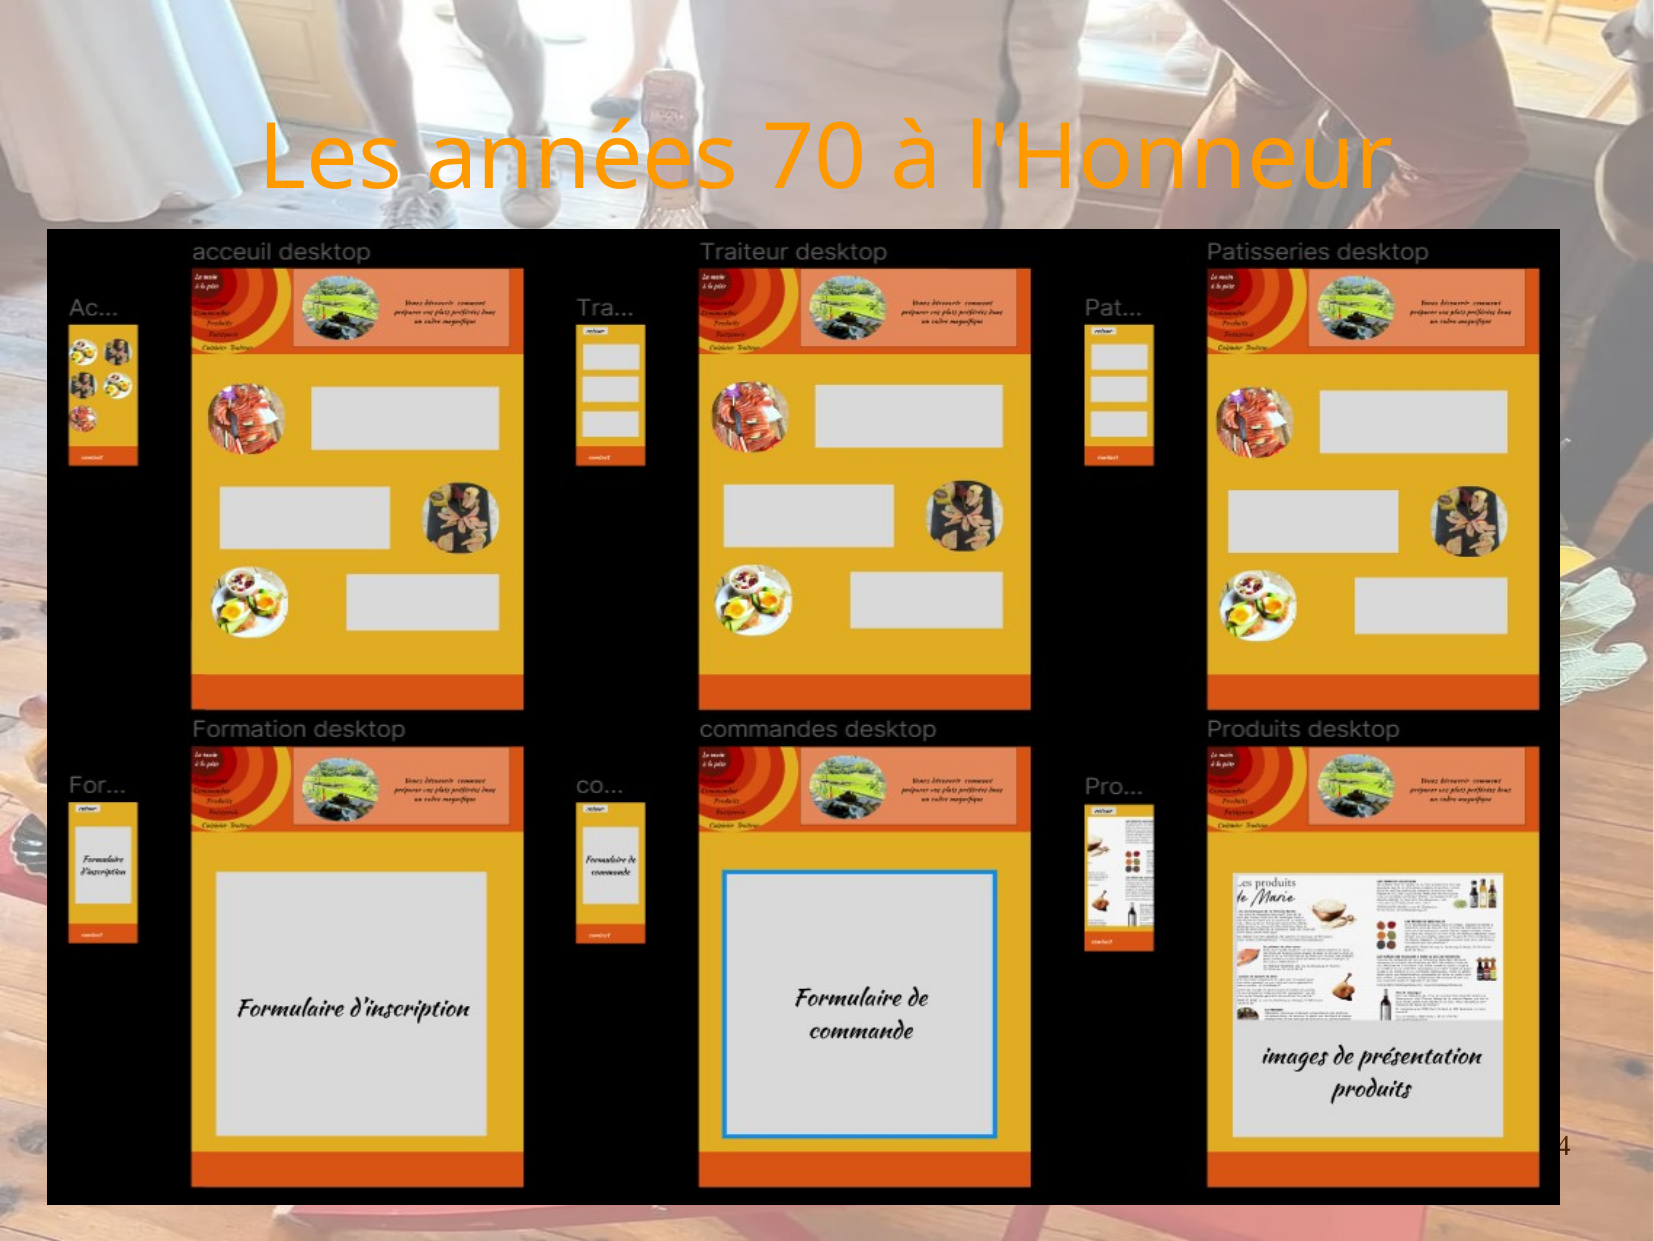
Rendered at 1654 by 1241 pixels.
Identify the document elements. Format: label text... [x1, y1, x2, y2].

picture [0, 0, 1654, 1241]
title Les années 70 à l'Honneur [82, 49, 1571, 257]
